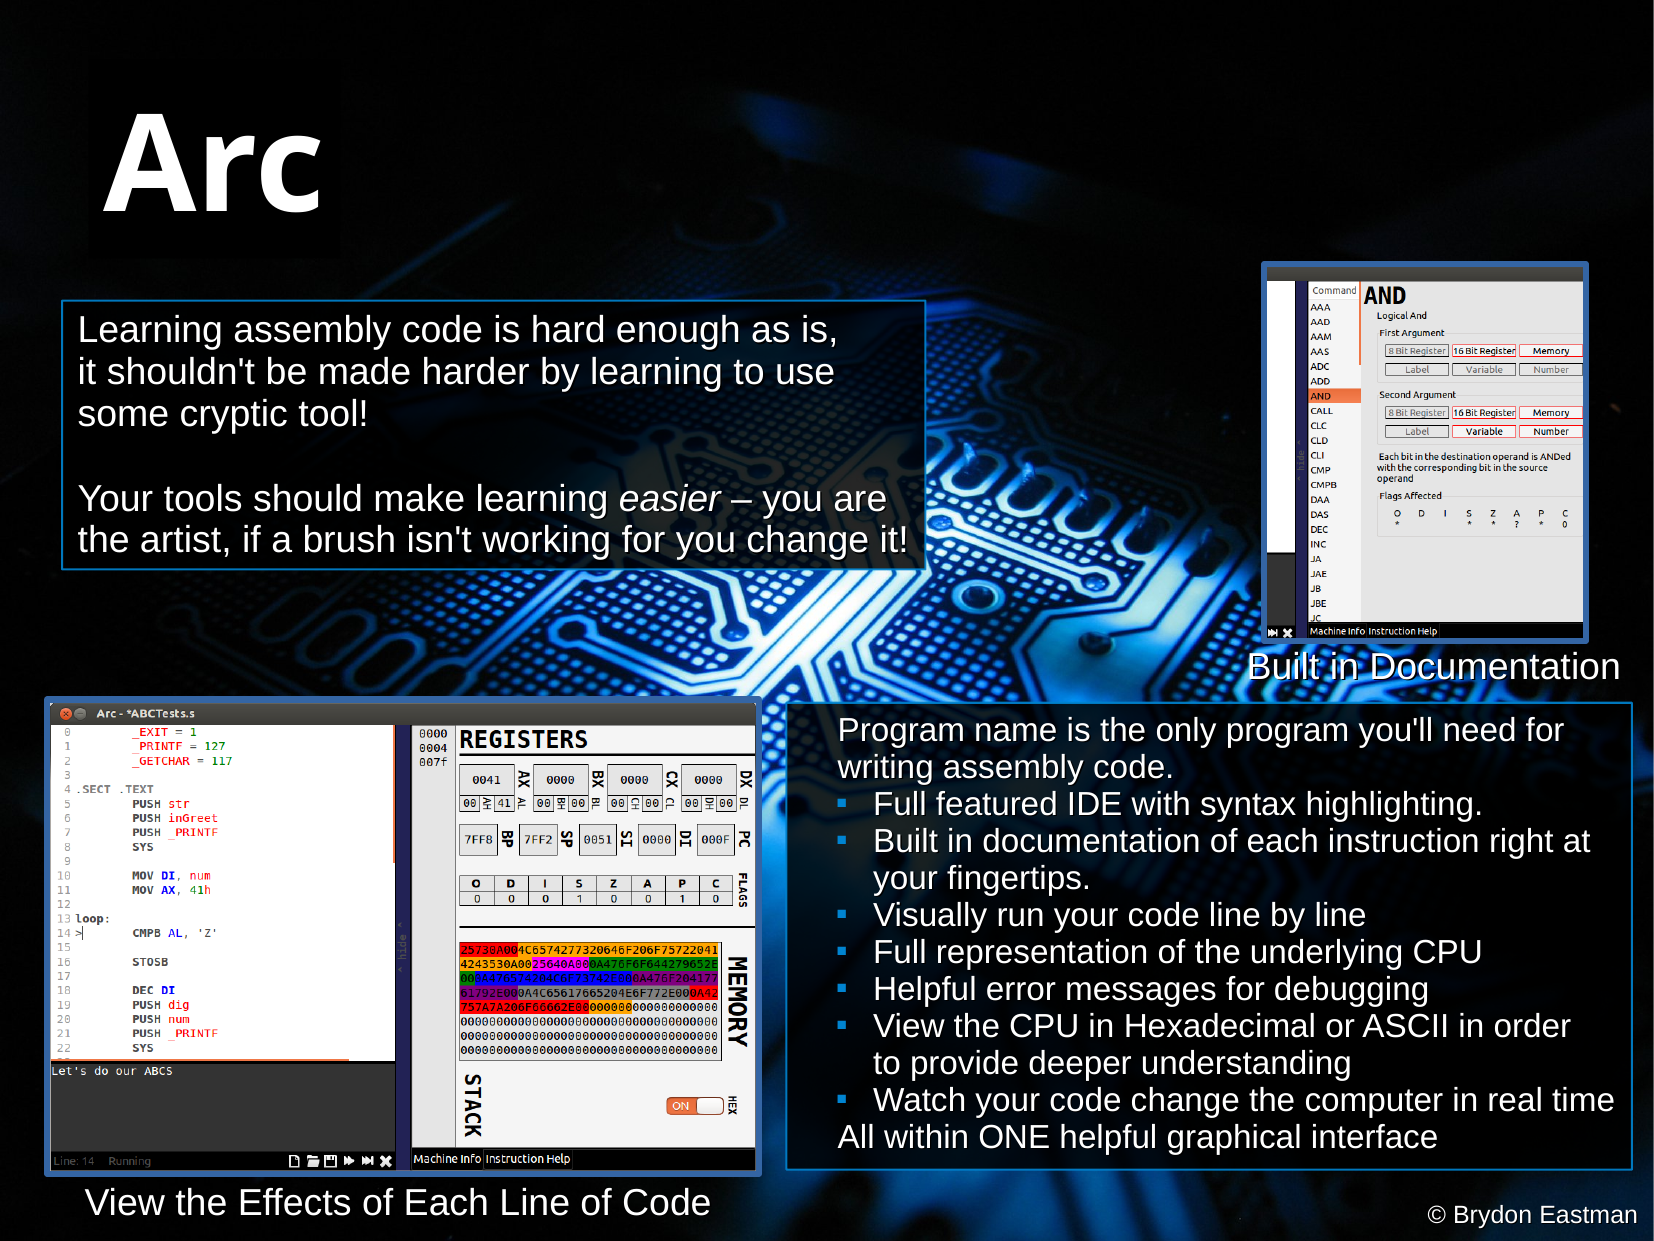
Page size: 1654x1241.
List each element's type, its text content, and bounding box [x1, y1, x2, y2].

text_box Built in Documentation [1231, 637, 1636, 695]
text_box Arc [88, 59, 314, 228]
text_box © Brydon Eastman [1412, 1192, 1654, 1236]
text_box Learning assembly code is hard enough as is, it shouldn't be made harder by learning to use some cryptic tool! Your tools should make learning easier – you are the artist, if a brush isn't working for you change it! [62, 300, 926, 570]
text_box Program name is the only program you'll need for writing assembly code. Full featured IDE with syntax highlighting. Built in documentation of each instruction right at your fingertips. Visually run your code line by line Full representation of the underlying CPU Helpful error messages for debugging View the CPU in Hexadecimal or ASCII in order to provide deeper understanding Watch your code change the computer in real time All within ONE helpful graphical interface [786, 702, 1632, 1170]
picture [0, 0, 1654, 1241]
text_box View the Effects of Each Line of Code [69, 1177, 727, 1231]
